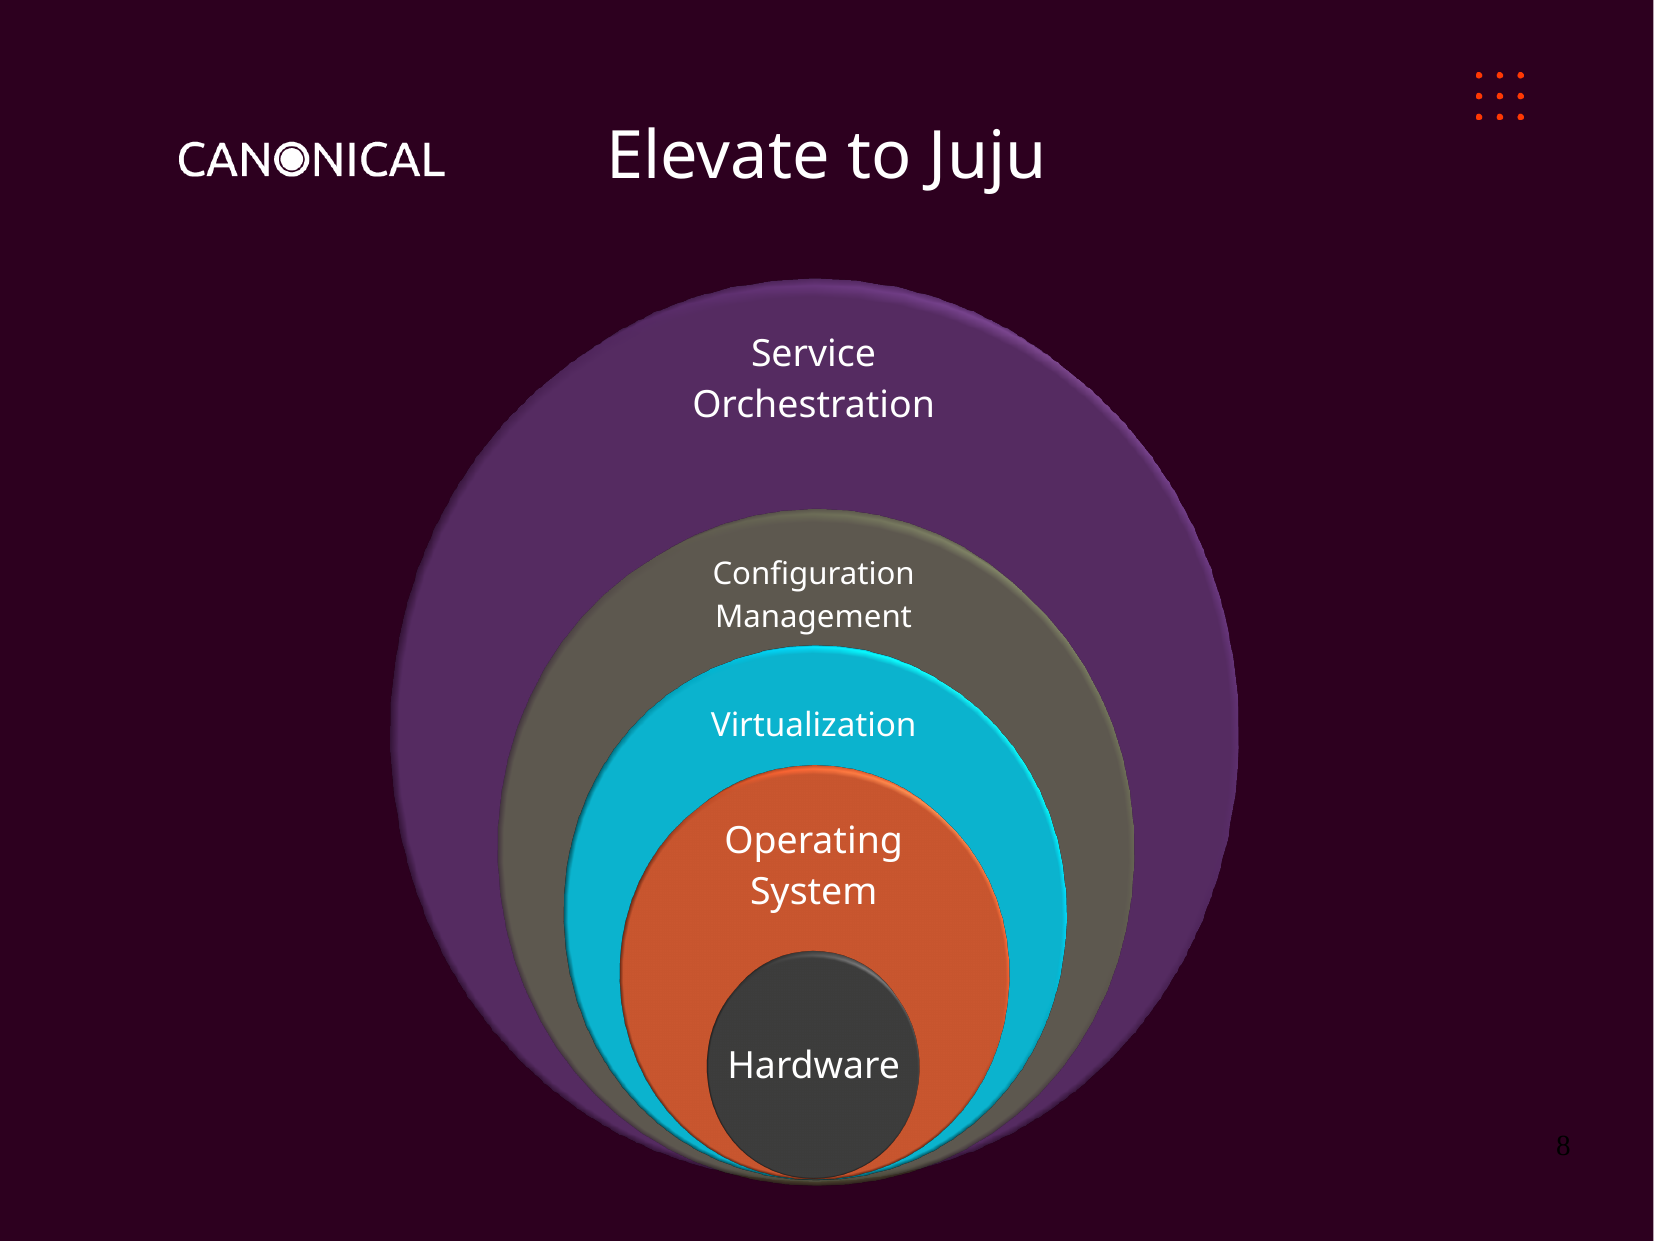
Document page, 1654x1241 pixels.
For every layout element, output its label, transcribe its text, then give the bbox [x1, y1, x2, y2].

text_box Operating System [663, 806, 964, 906]
text_box Service Orchestration [663, 318, 964, 418]
text_box Configuration Management [663, 543, 964, 630]
picture [0, 0, 1654, 1241]
title Elevate to Juju [82, 49, 1571, 257]
text_box Virtualization [682, 693, 946, 769]
text_box Hardware [682, 1031, 946, 1104]
